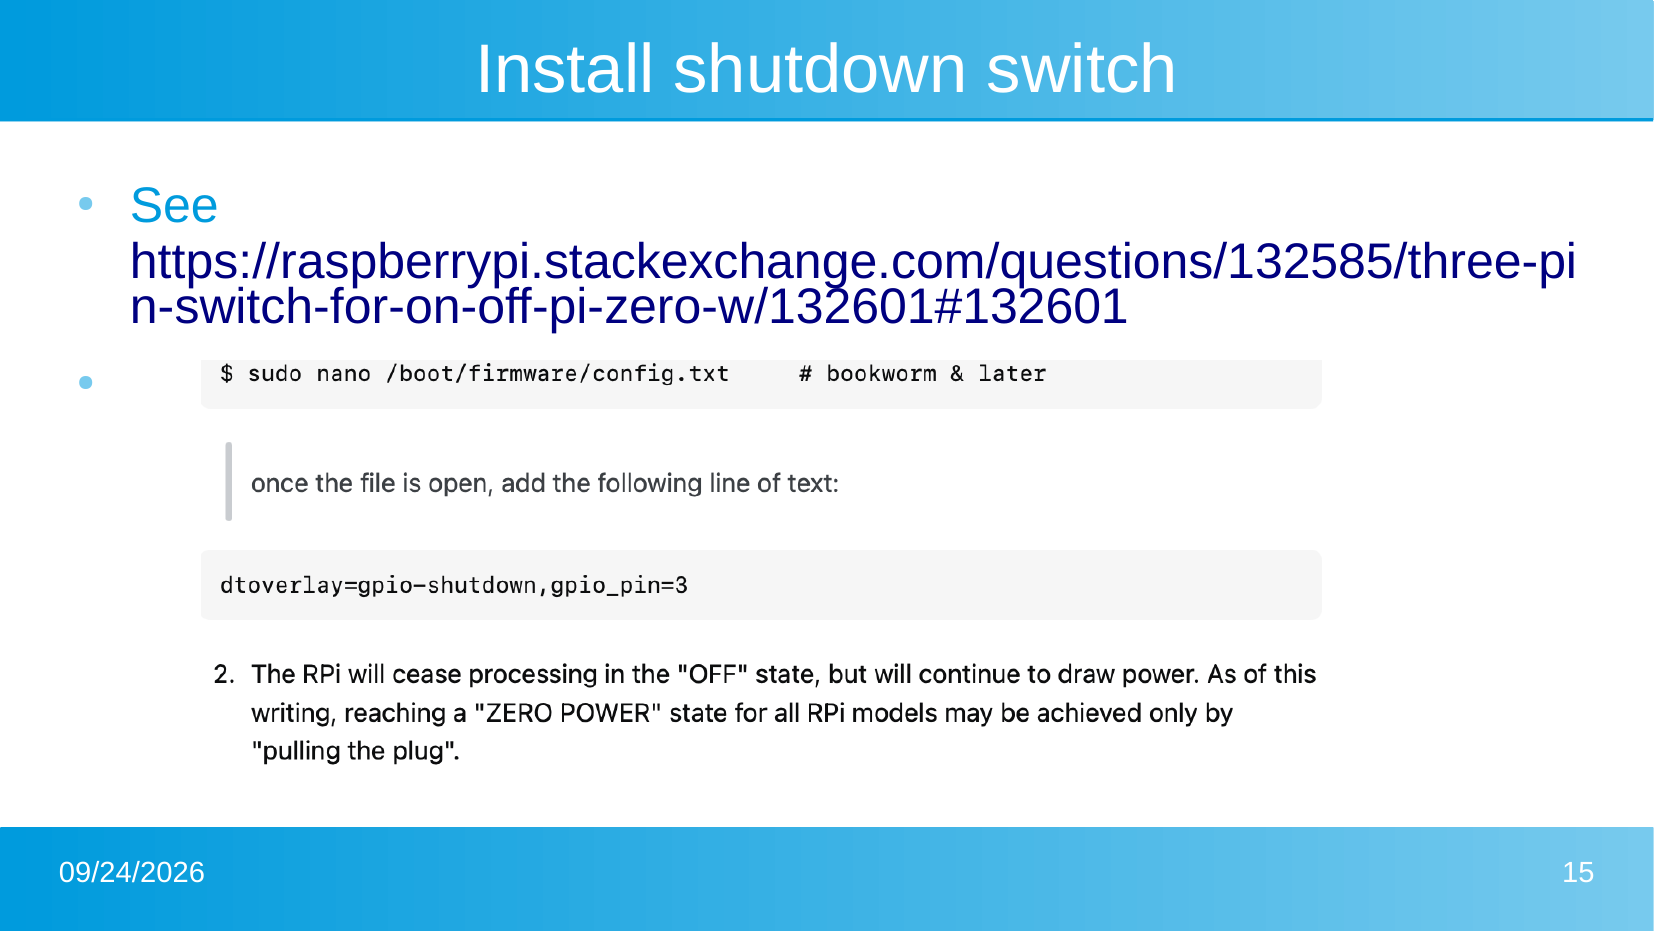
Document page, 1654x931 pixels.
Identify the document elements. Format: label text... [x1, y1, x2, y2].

picture [201, 360, 1323, 778]
list See https://raspberrypi.stackexchange.com/questions/132585/three-pin-switch-for-on-off-pi-zero-w/132601#132601 [59, 177, 1595, 768]
title Install shutdown switch [59, 29, 1595, 108]
